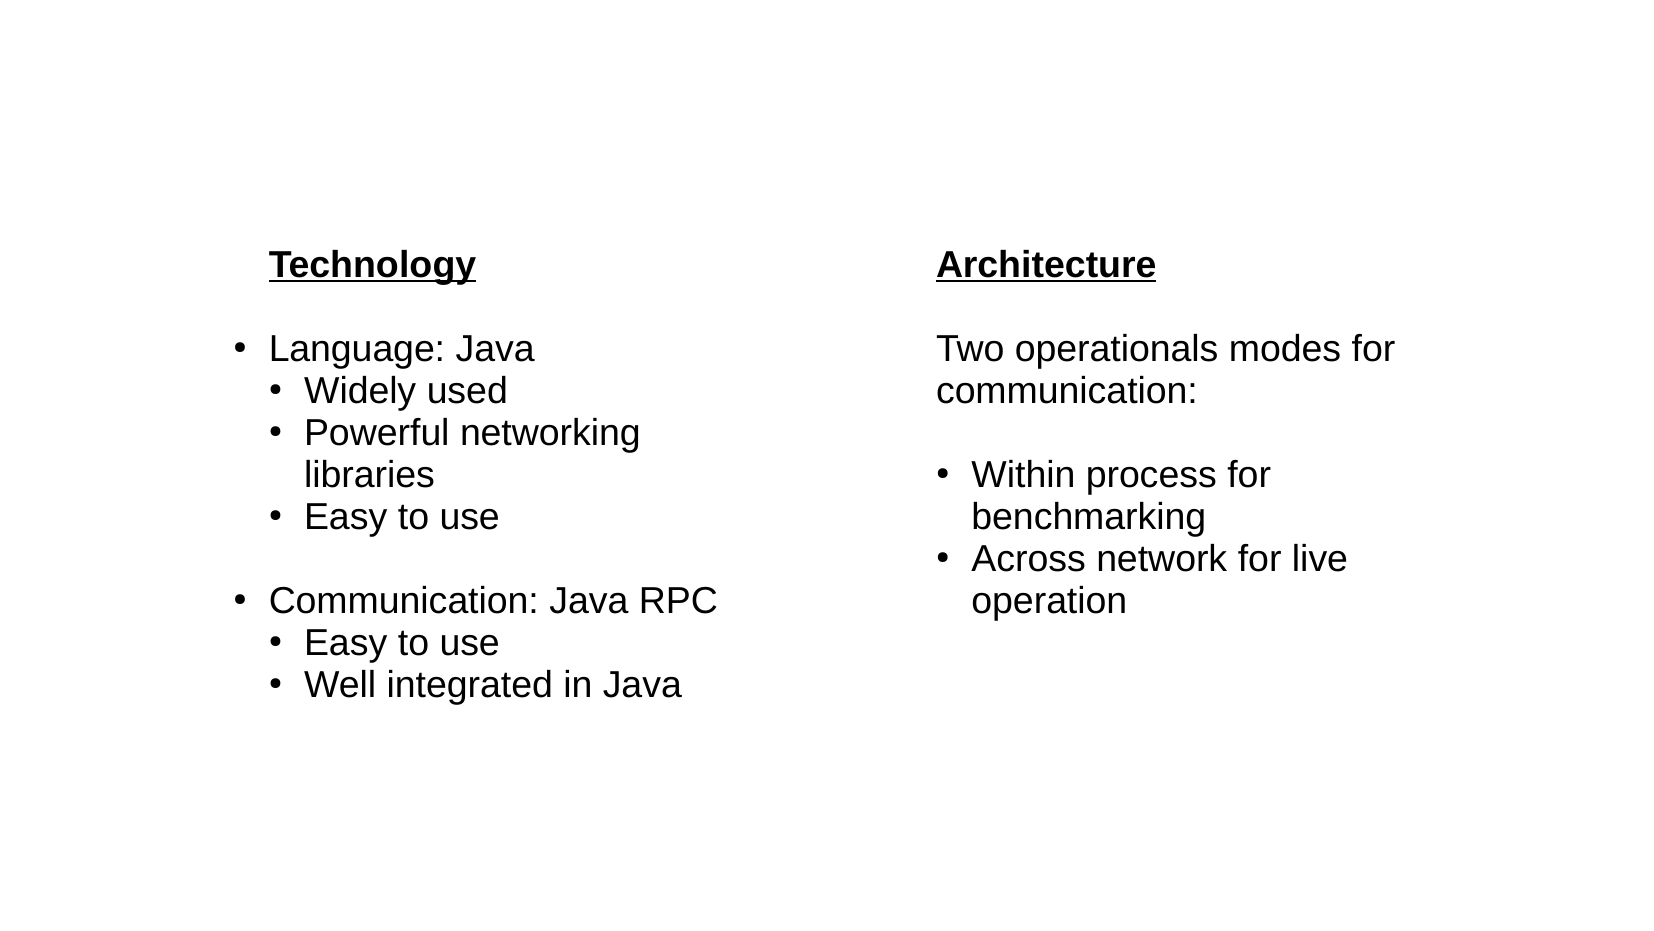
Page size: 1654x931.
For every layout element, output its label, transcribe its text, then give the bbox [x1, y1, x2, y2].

text_box Architecture Two operationals modes for communication: Within process for benchmarking Across network for live operation [885, 236, 1441, 671]
text_box Technology Language: Java Widely used Powerful networking libraries Easy to use Communication: Java RPC Easy to use Well integrated in Java [218, 236, 774, 755]
